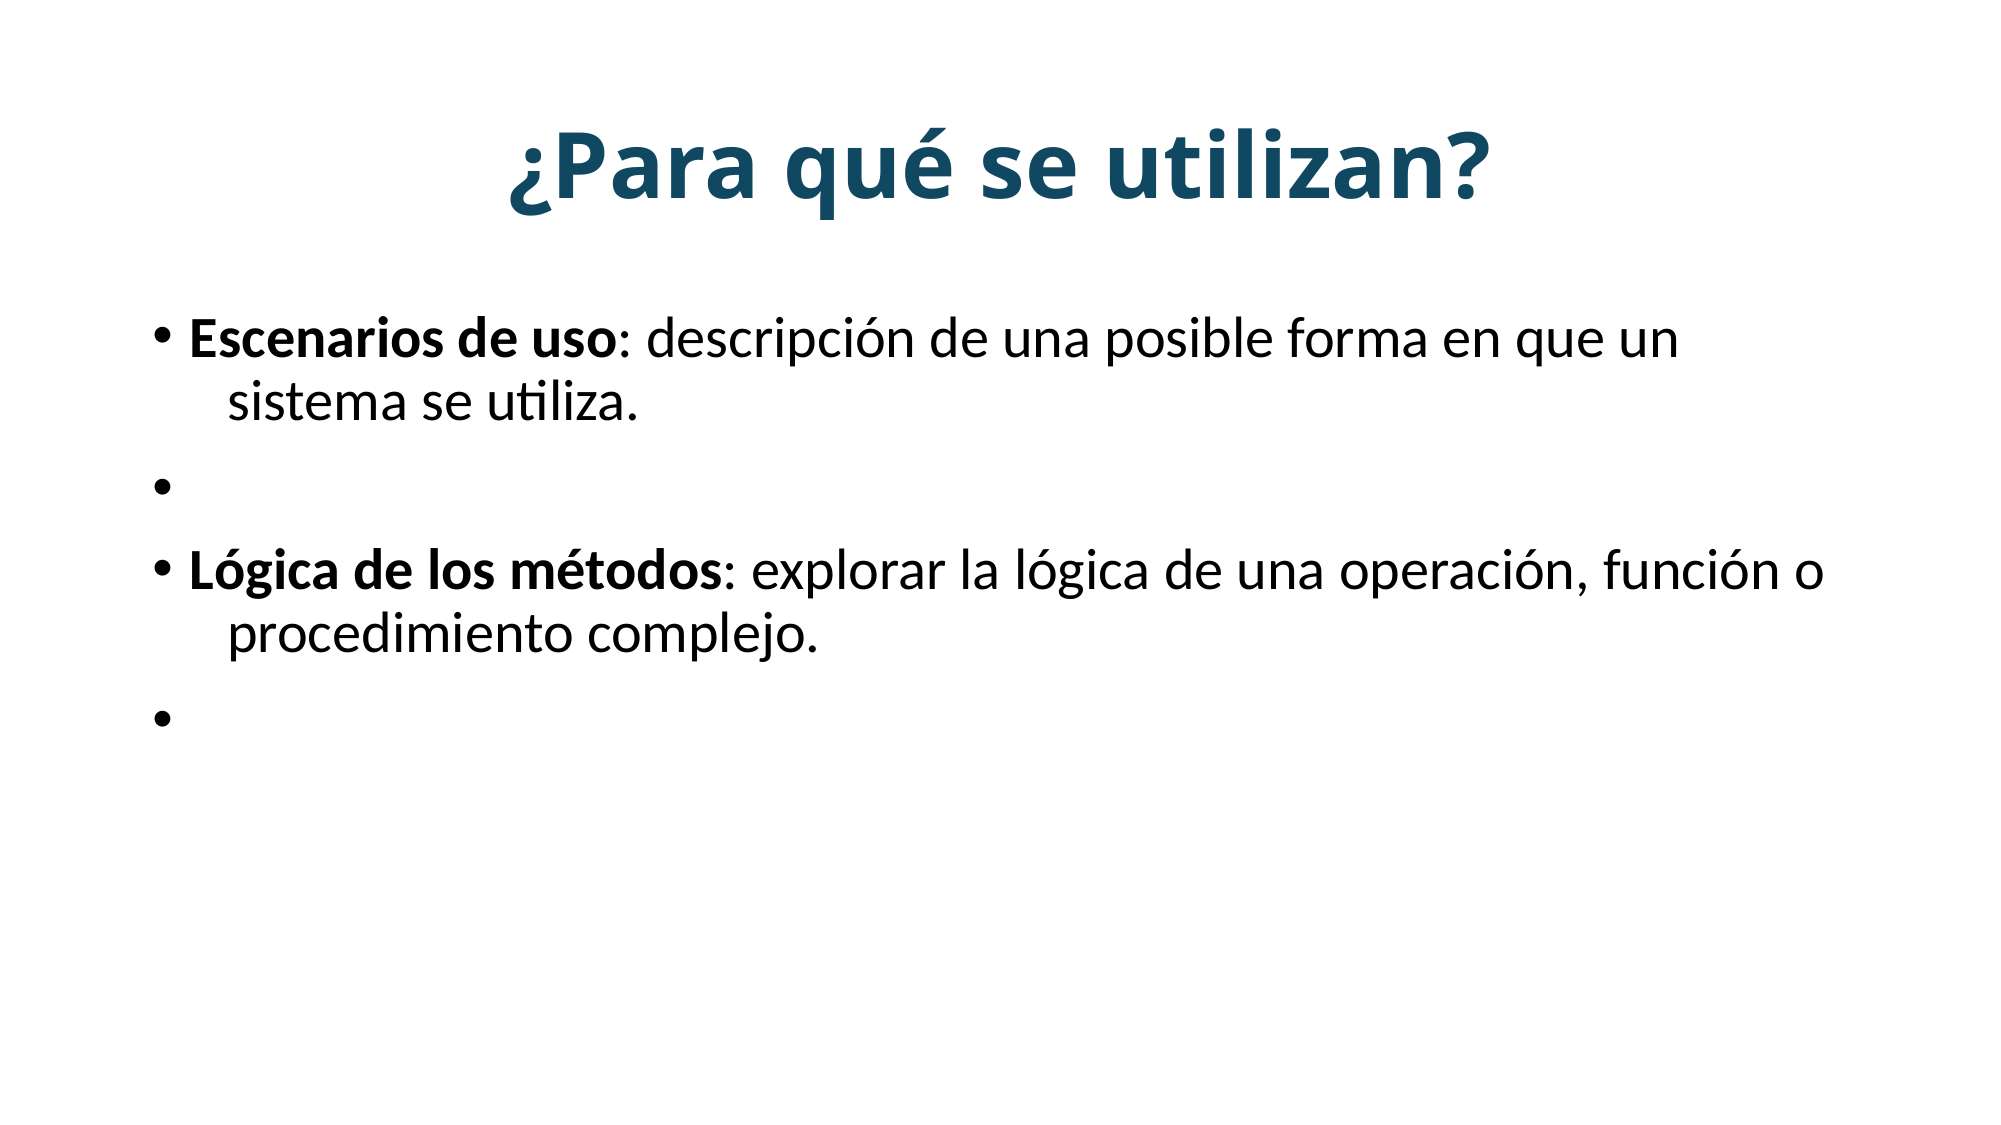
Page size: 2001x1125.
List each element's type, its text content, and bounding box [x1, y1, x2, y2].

list Escenarios de uso: descripción de una posible forma en que un sistema se utiliza. Lógica de los métodos: explorar la lógica de una operación, función o procedimiento complejo. [137, 299, 1863, 1014]
title ¿Para qué se utilizan? [137, 59, 1863, 278]
